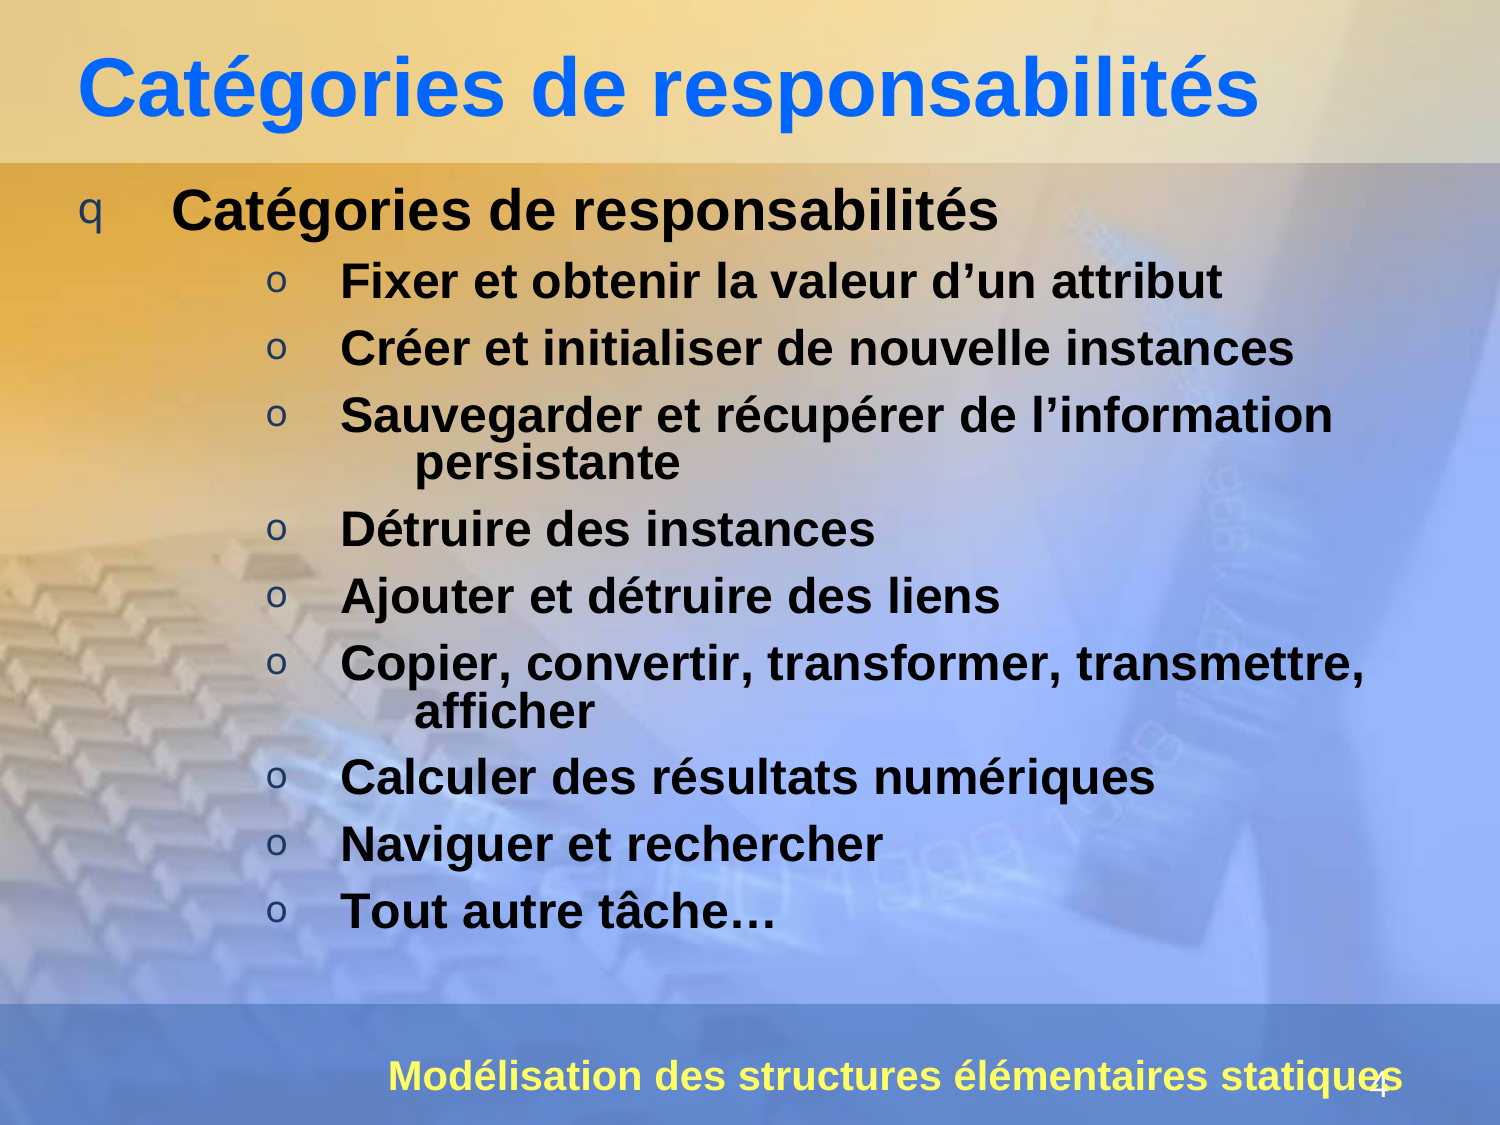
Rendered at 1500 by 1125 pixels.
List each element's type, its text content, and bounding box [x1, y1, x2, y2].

list Catégories de responsabilités Fixer et obtenir la valeur d’un attribut Créer et initialiser de nouvelle instances Sauvegarder et récupérer de l’information persistante Détruire des instances Ajouter et détruire des liens Copier, convertir, transformer, transmettre, afficher Calculer des résultats numériques Naviguer et rechercher Tout autre tâche… [62, 178, 1470, 939]
text_box Modélisation des structures élémentaires statiques [388, 1049, 1404, 1099]
title Catégories de responsabilités [62, 37, 1469, 143]
